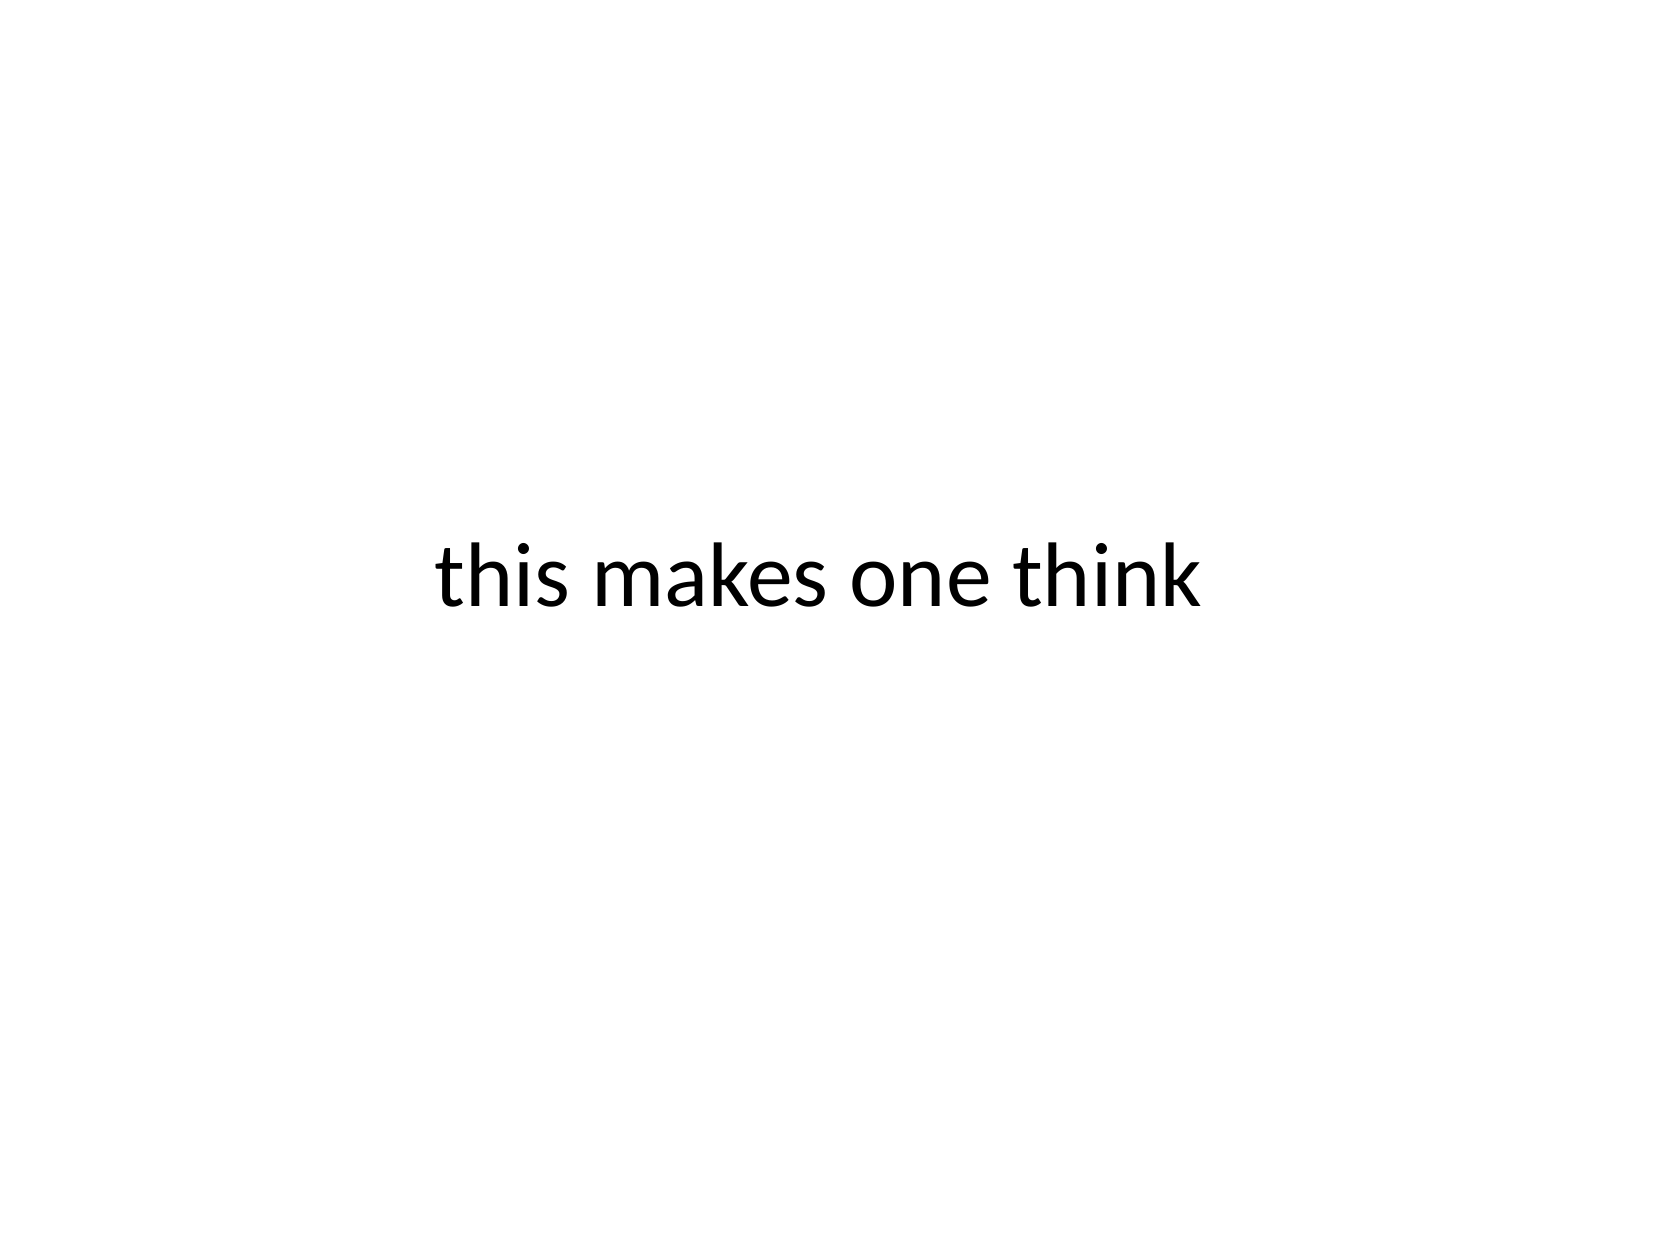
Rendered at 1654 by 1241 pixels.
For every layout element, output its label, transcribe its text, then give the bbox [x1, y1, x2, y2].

title this makes one think [75, 480, 1564, 688]
